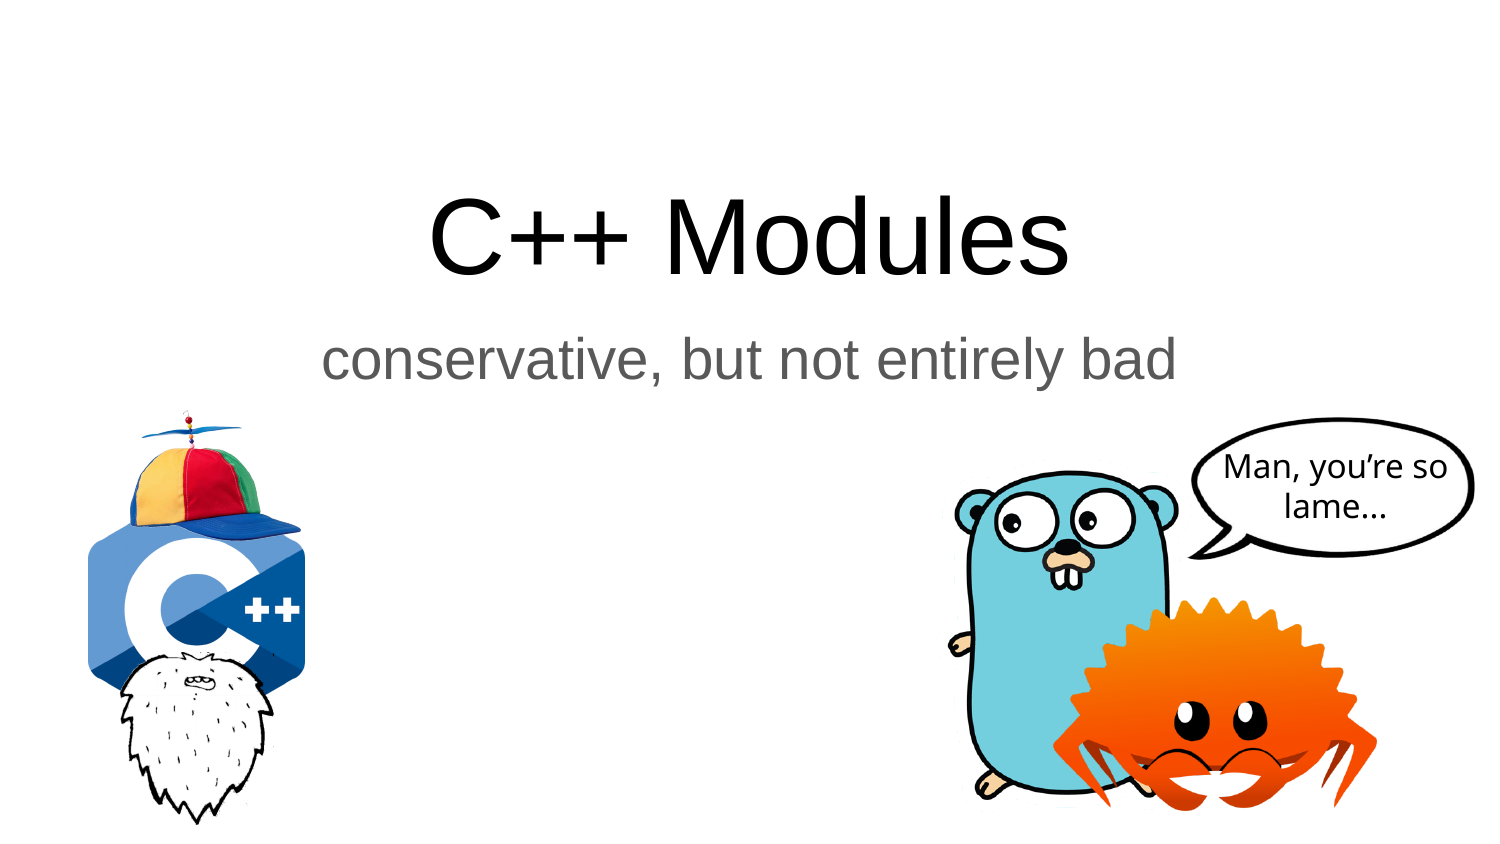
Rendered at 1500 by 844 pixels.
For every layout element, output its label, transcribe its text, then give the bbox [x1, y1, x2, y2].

text_box Man, you’re so lame... [1187, 453, 1485, 517]
title C++ Modules [51, 159, 1449, 301]
picture [935, 458, 1475, 812]
picture [1187, 417, 1475, 453]
picture [88, 410, 305, 825]
subtitle conservative, but not entirely bad [51, 301, 1449, 411]
